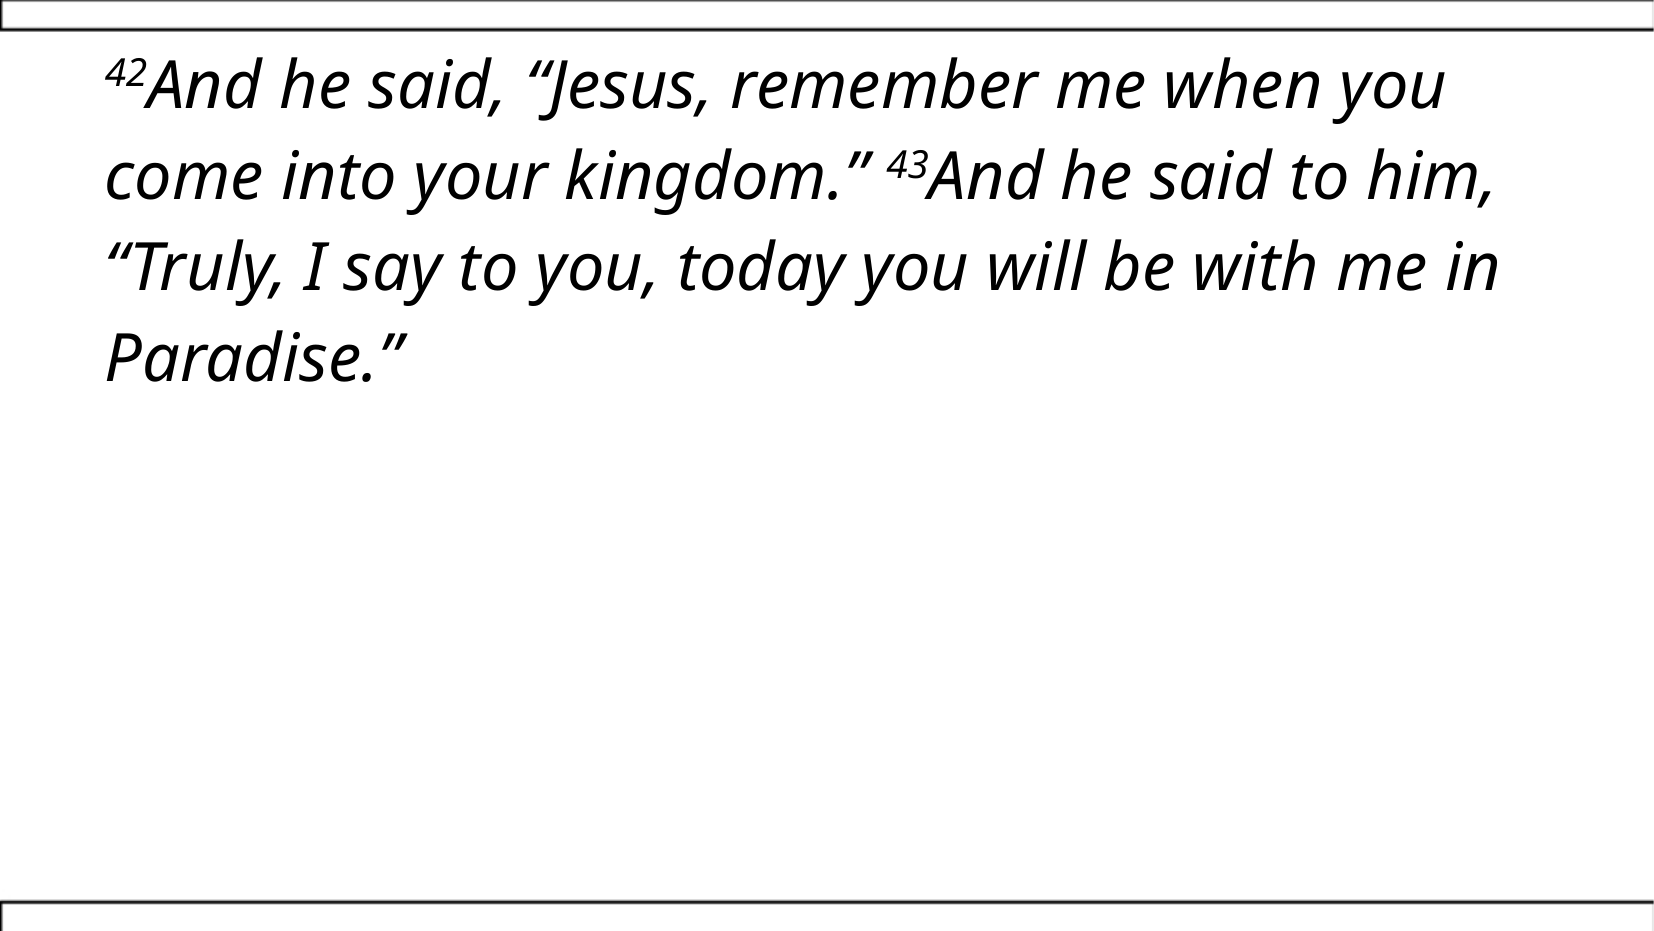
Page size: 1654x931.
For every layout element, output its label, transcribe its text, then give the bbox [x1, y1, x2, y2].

picture [0, 0, 1654, 931]
text_box 42And he said, “Jesus, remember me when you come into your kingdom.” 43And he said to him, “Truly, I say to you, today you will be with me in Paradise.” [90, 30, 1576, 406]
